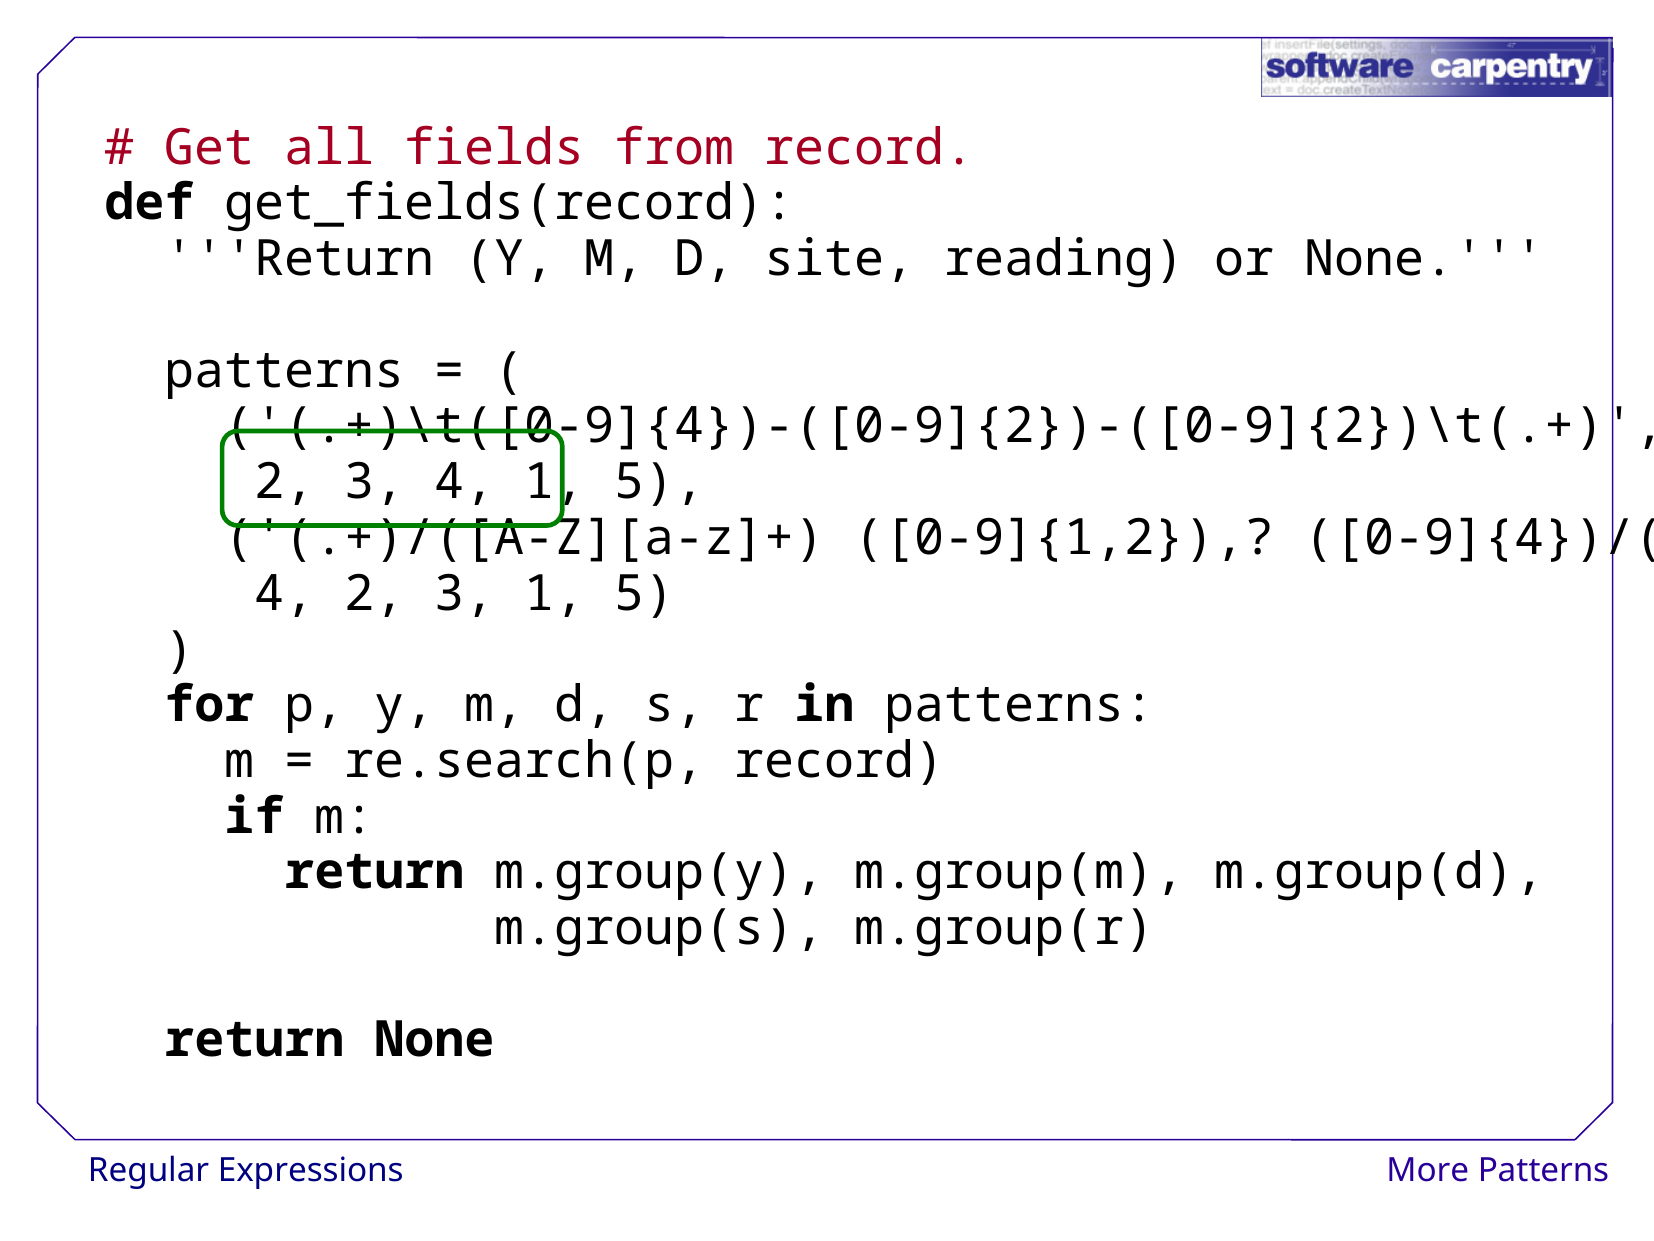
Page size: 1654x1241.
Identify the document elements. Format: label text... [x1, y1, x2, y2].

picture [1261, 39, 1613, 97]
text_box # Get all fields from record. def get_fields(record): '''Return (Y, M, D, site, reading) or None.''' patterns = ( ('(.+)\t([0-9]{4})-([0-9]{2})-([0-9]{2})\t(.+)', 2, 3, 4, 1, 5), ('(.+)/([A-Z][a-z]+) ([0-9]{1,2}),? ([0-9]{4})/(.+)', 4, 2, 3, 1, 5) ) for p, y, m, d, s, r in patterns: m = re.search(p, record) if m: return m.group(y), m.group(m), m.group(d), m.group(s), m.group(r) return None [89, 112, 1555, 1074]
